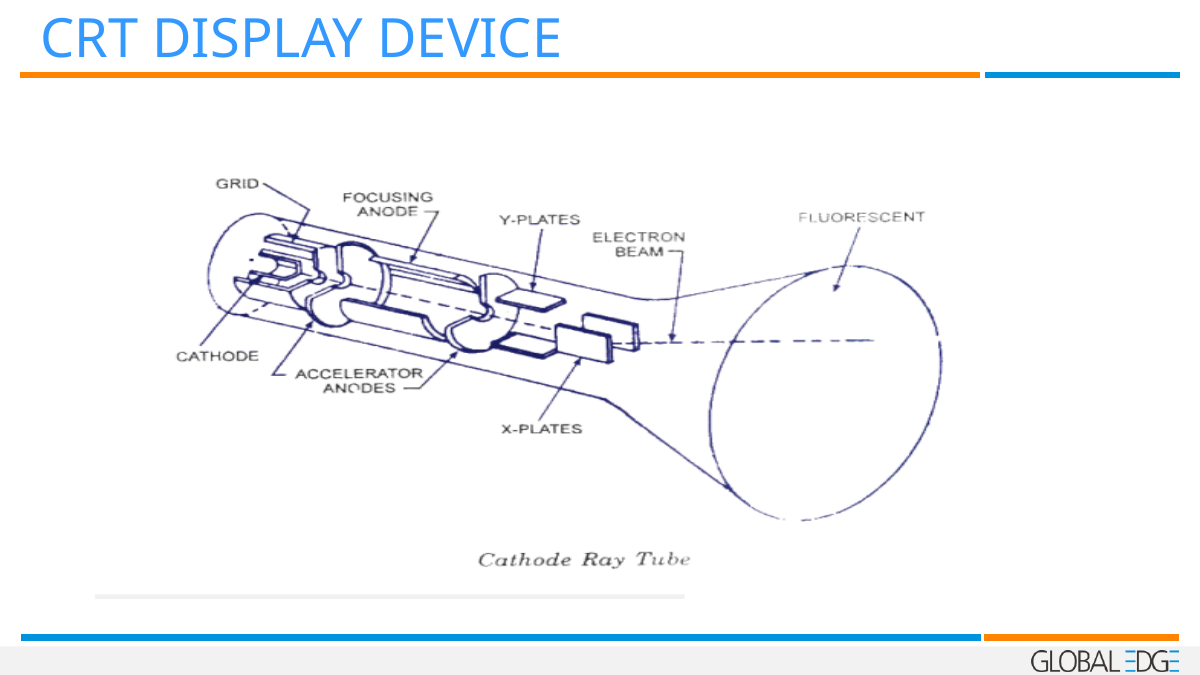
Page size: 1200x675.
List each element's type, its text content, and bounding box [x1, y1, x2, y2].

title CRT DISPLAY DEVICE [12, 4, 1088, 68]
picture [1031, 650, 1179, 672]
picture [95, 153, 1099, 599]
